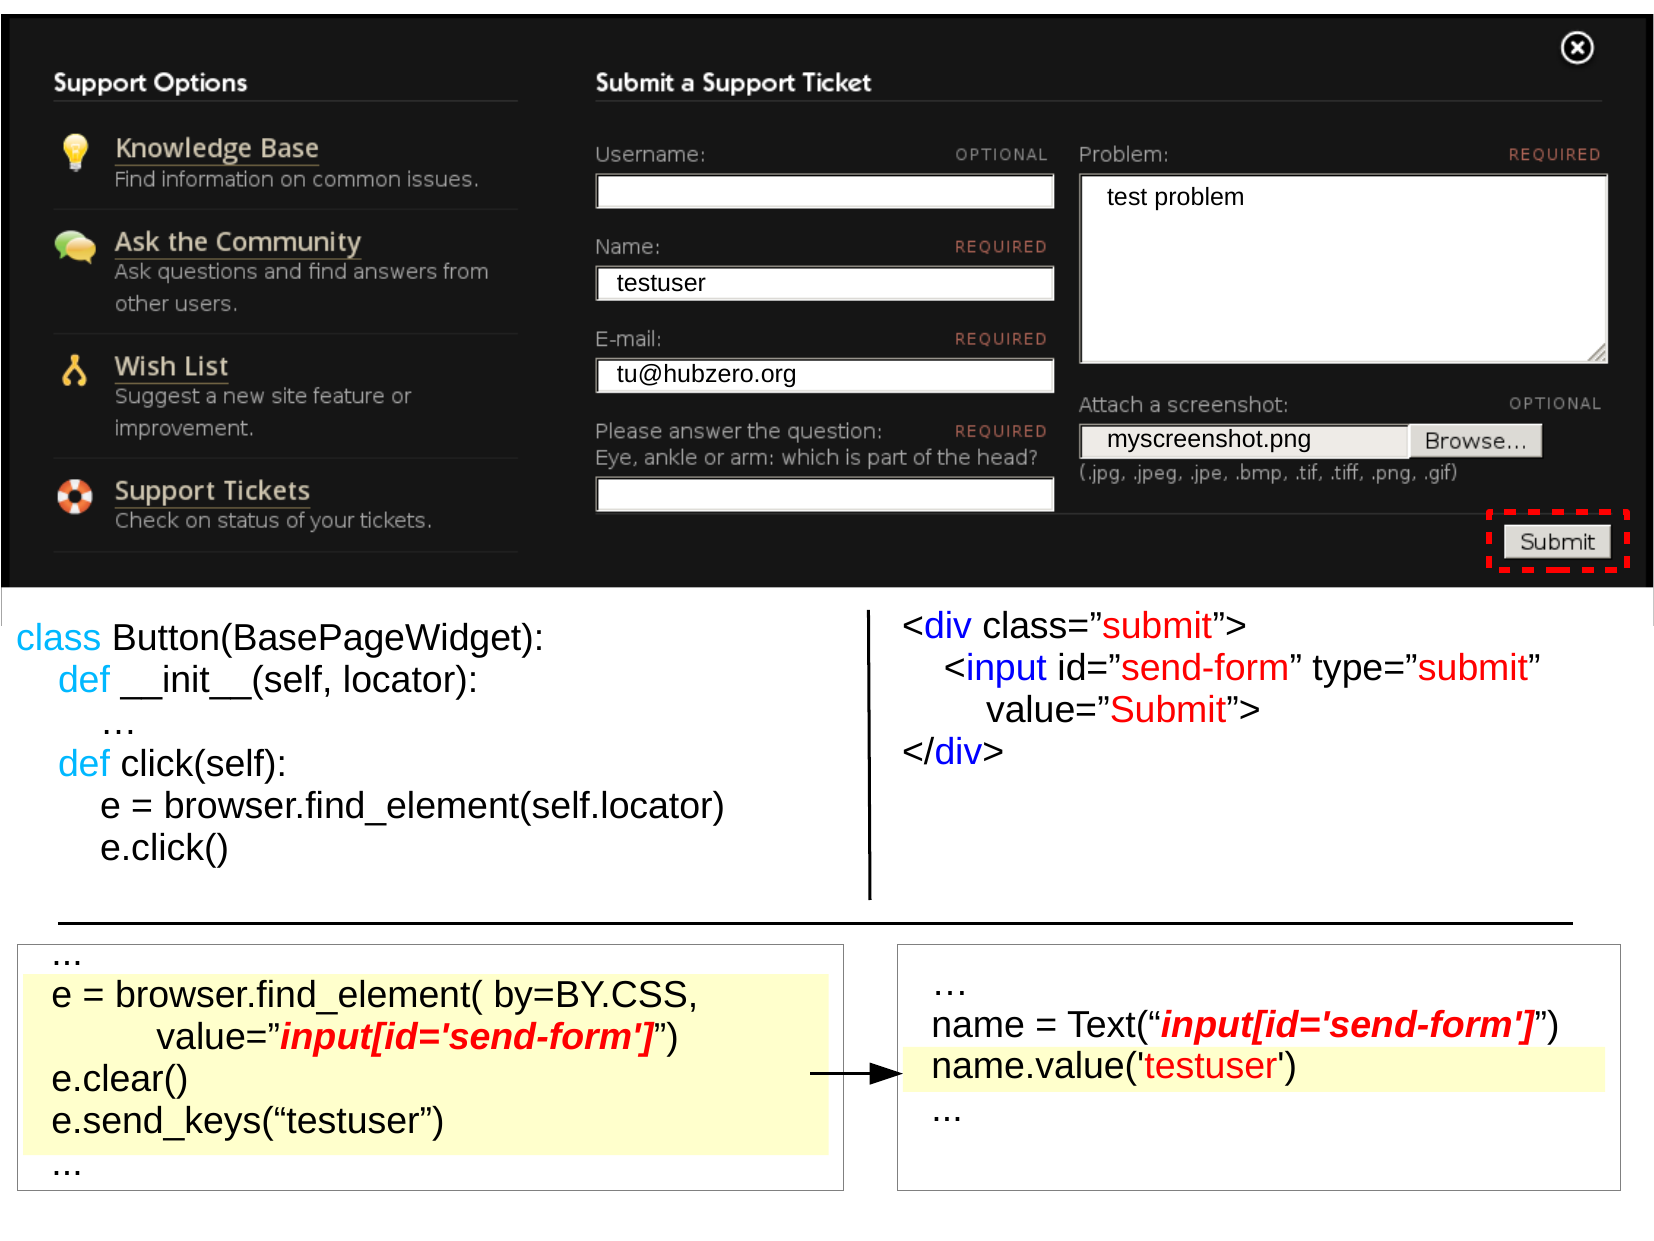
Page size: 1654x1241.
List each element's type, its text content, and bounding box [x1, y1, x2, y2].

picture [1, 14, 1654, 587]
text_box class Button(BasePageWidget): def __init__(self, locator): … def click(self): e = browser.find_element(self.locator) e.click() [1, 609, 740, 876]
text_box <div class=”submit”> <input id=”send-form” type=”submit” value=”Submit”> </div> [887, 597, 1555, 781]
text_box testuser [602, 260, 722, 304]
text_box test problem [1092, 175, 1261, 218]
text_box [1, 587, 1654, 1212]
text_box … name = Text(“input[id='send-form']”) name.value('testuser') ... [916, 953, 1576, 1137]
text_box myscreenshot.png [1092, 417, 1327, 460]
text_box tu@hubzero.org [602, 352, 812, 395]
text_box ... e = browser.find_element( by=BY.CSS, value=”input[id='send-form']”) e.clear() e.send_keys(“testuser”) ... [36, 924, 844, 1191]
